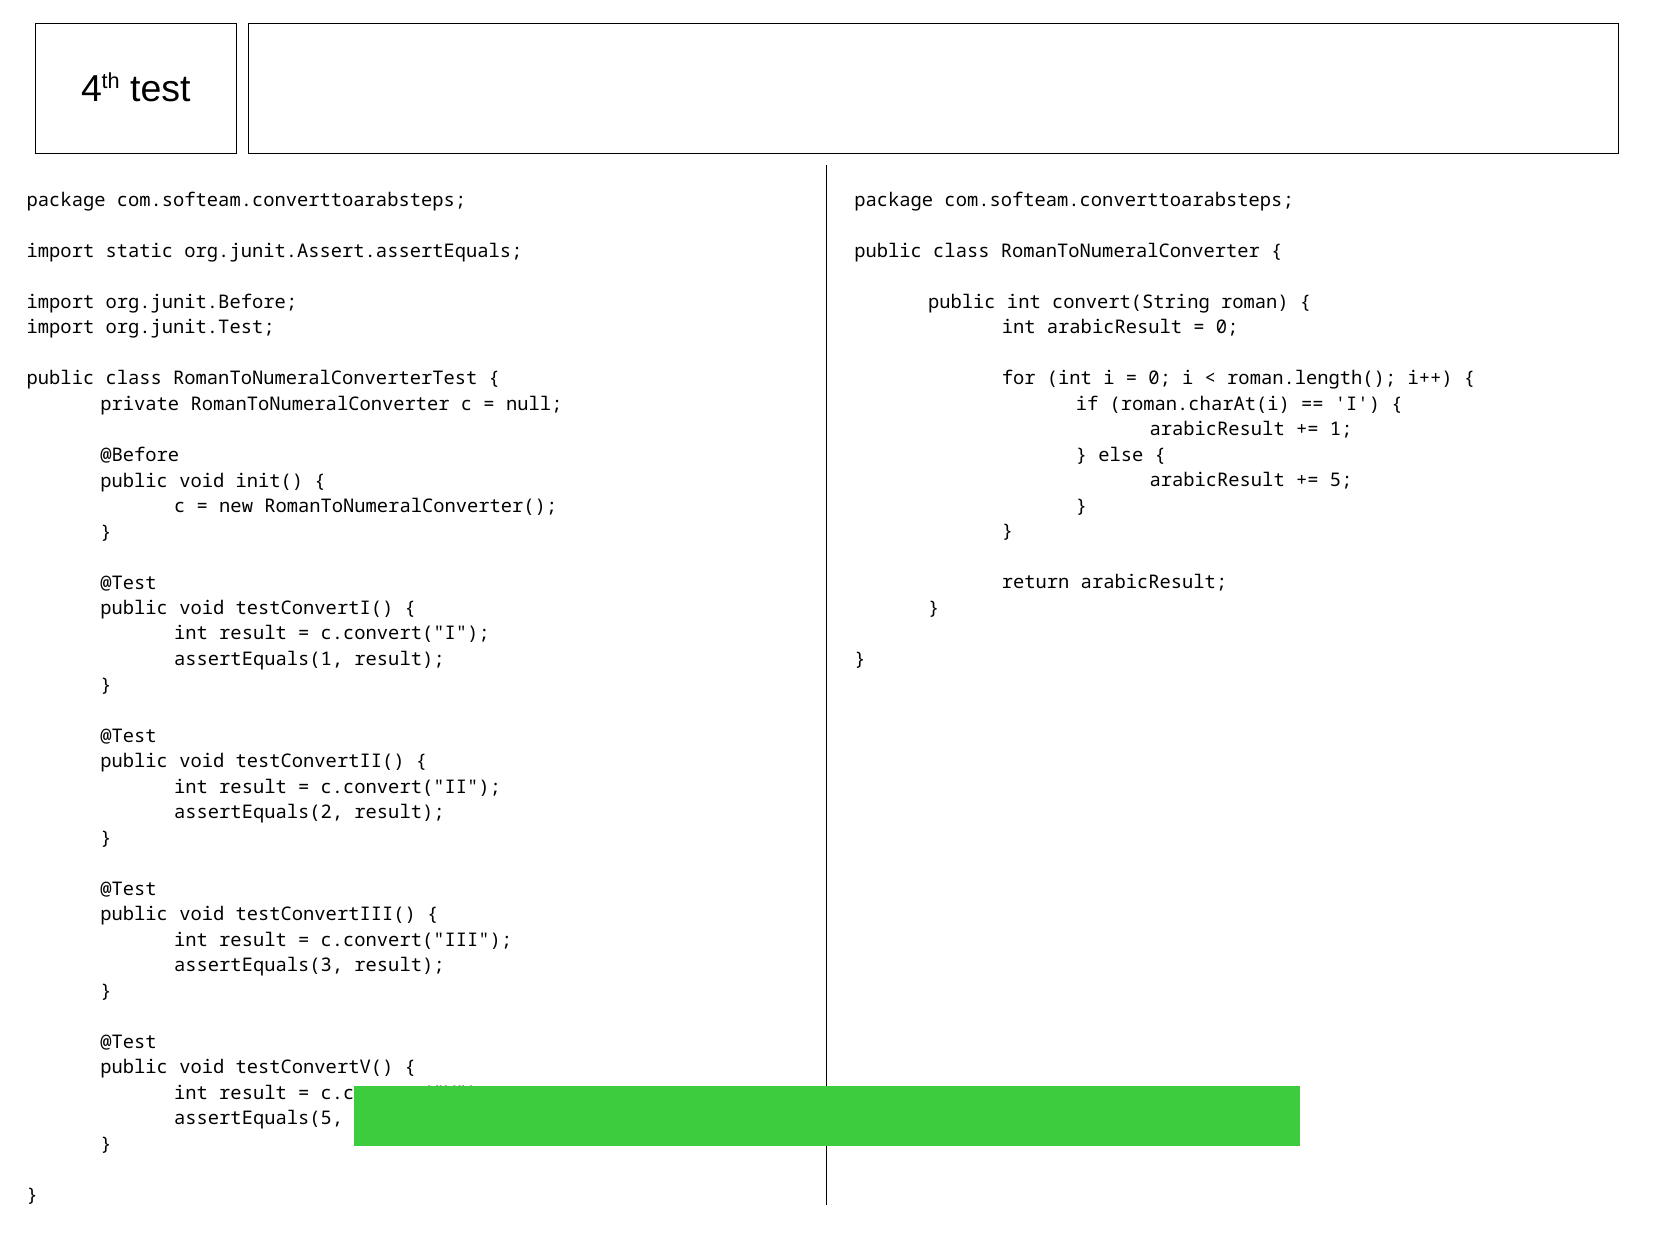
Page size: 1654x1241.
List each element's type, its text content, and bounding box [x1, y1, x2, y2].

text_box 4th test [35, 23, 237, 154]
text_box [354, 1086, 1300, 1146]
text_box package com.softeam.converttoarabsteps; import static org.junit.Assert.assertEquals; import org.junit.Before; import org.junit.Test; public class RomanToNumeralConverterTest { private RomanToNumeralConverter c = null; @Before public void init() { c = new RomanToNumeralConverter(); } @Test public void testConvertI() { int result = c.convert("I"); assertEquals(1, result); } @Test public void testConvertII() { int result = c.convert("II"); assertEquals(2, result); } @Test public void testConvertIII() { int result = c.convert("III"); assertEquals(3, result); } @Test public void testConvertV() { int result = c.convert("V"); assertEquals(5, result); } } [11, 178, 792, 1075]
text_box package com.softeam.converttoarabsteps; public class RomanToNumeralConverter { public int convert(String roman) { int arabicResult = 0; for (int i = 0; i < roman.length(); i++) { if (roman.charAt(i) == 'I') { arabicResult += 1; } else { arabicResult += 5; } } return arabicResult; } } [839, 178, 1620, 613]
